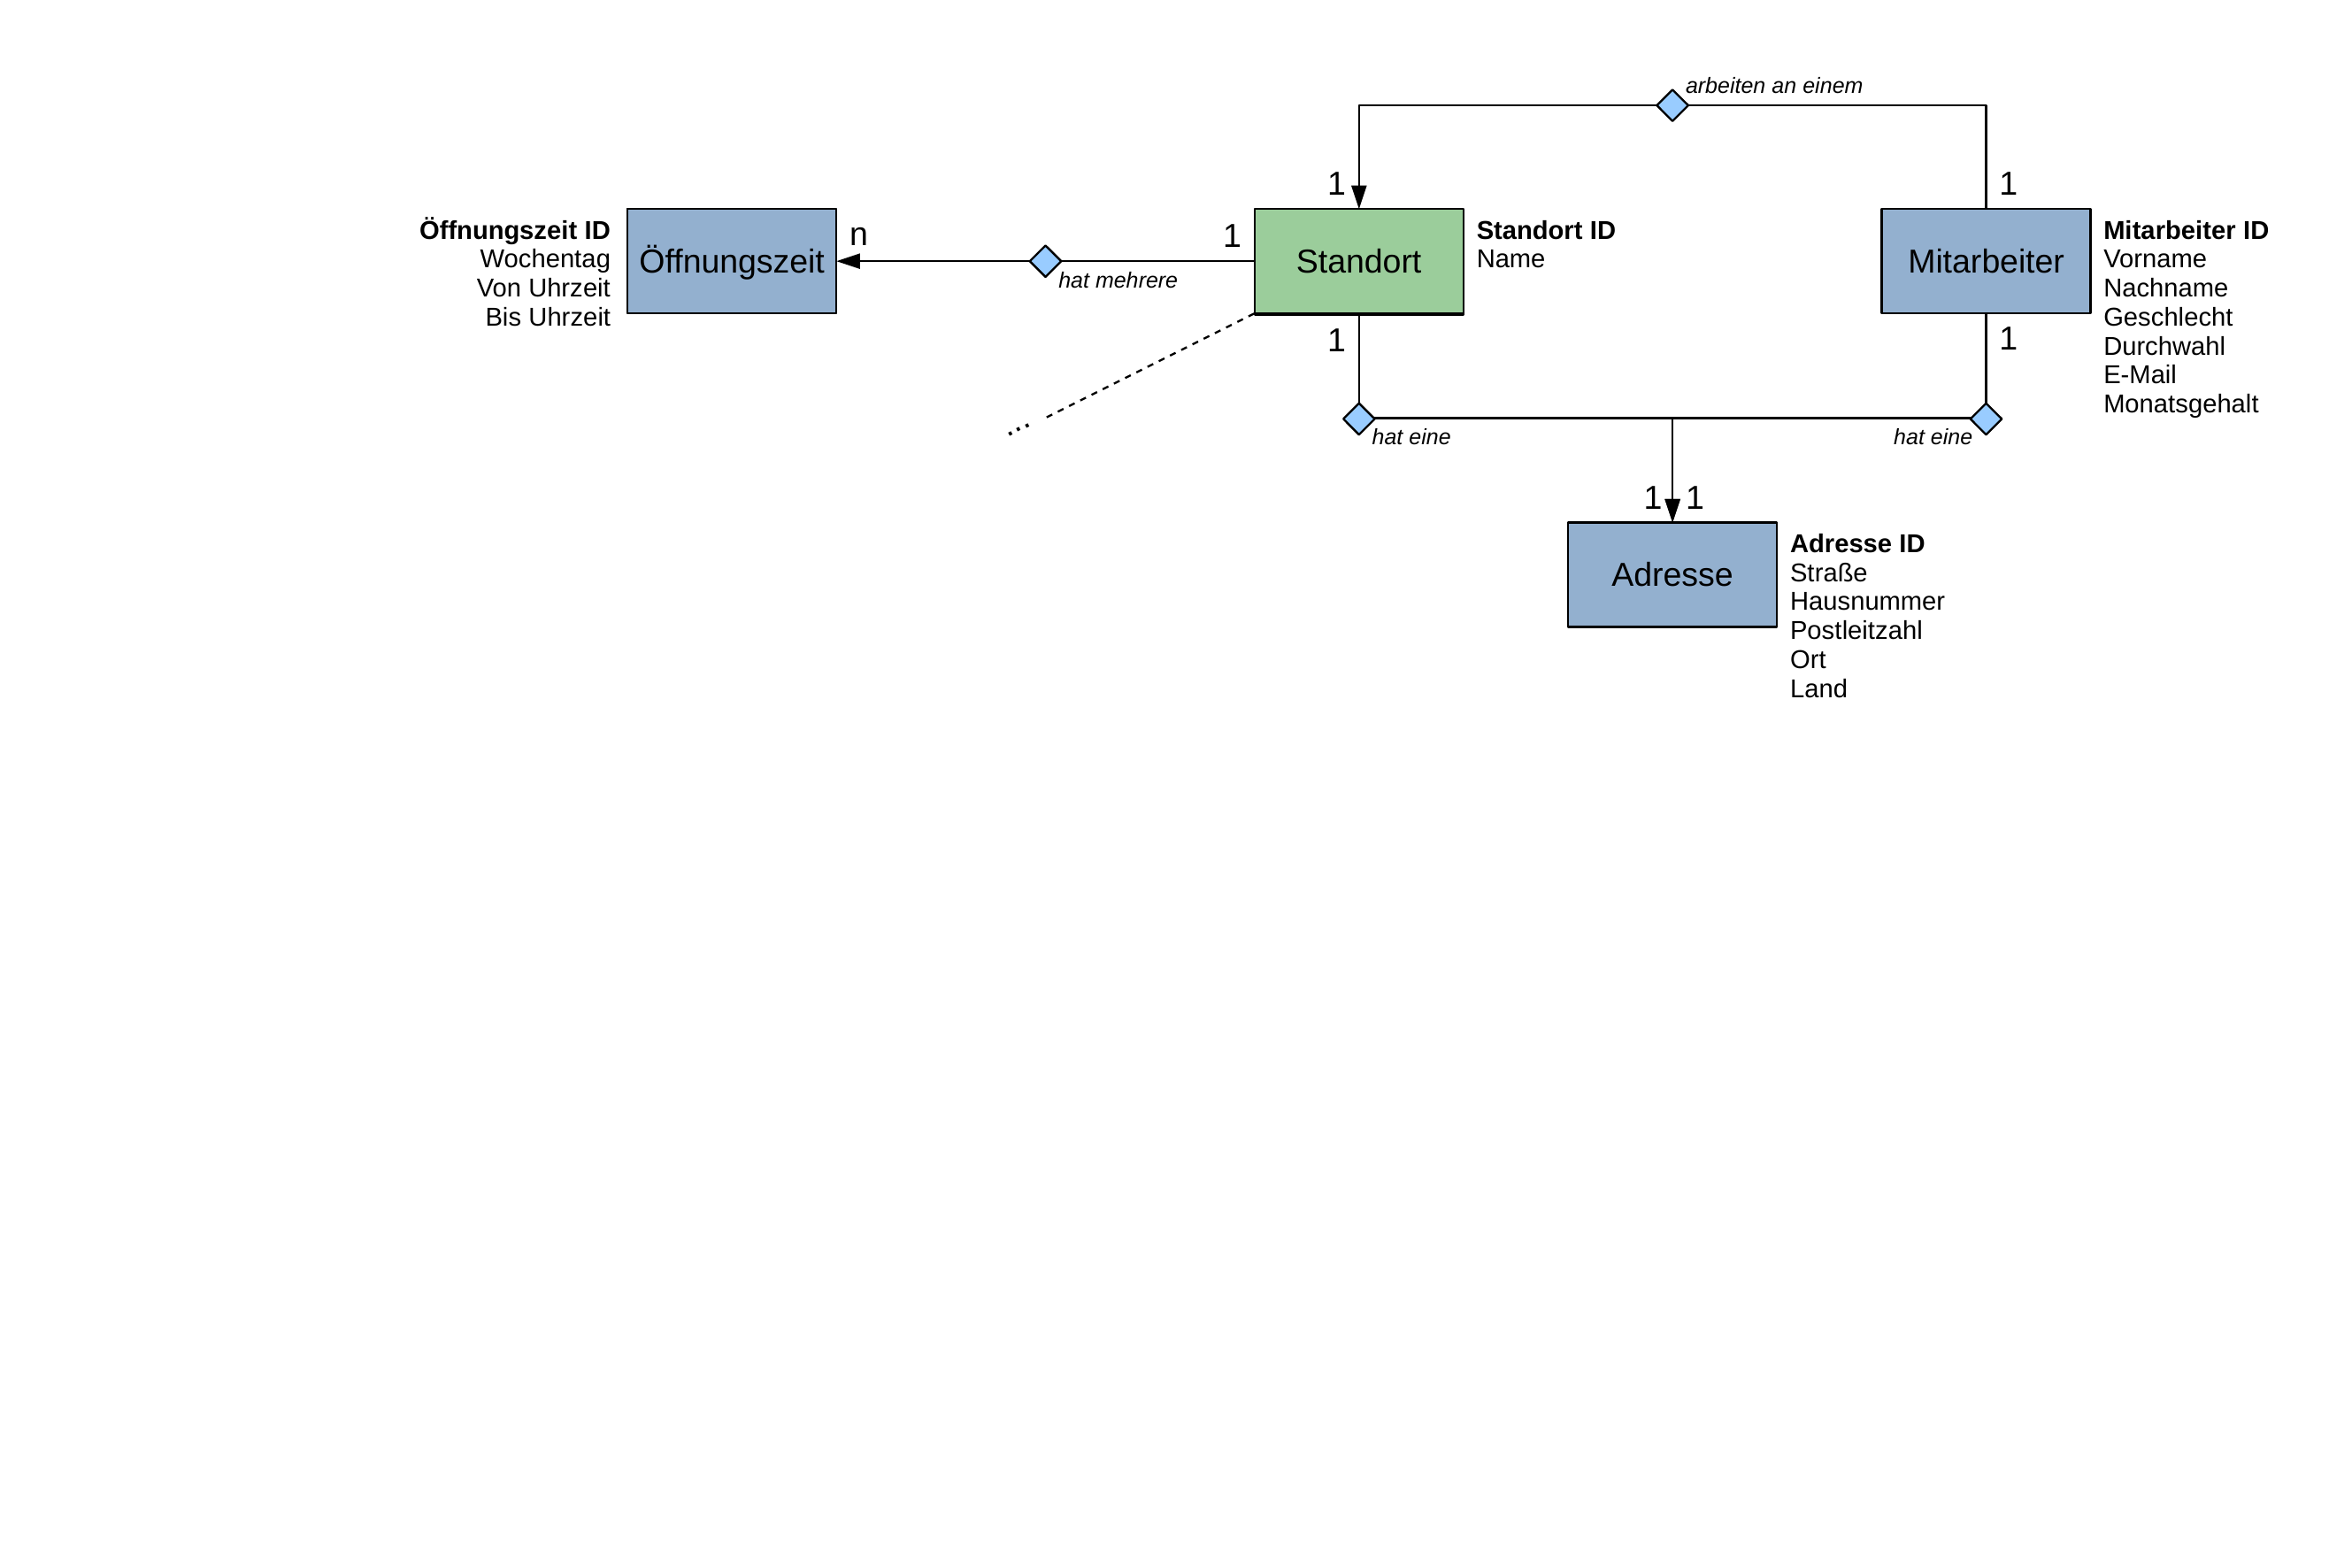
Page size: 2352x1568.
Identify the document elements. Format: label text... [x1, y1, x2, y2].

text_box Adresse ID Straße Hausnummer Postleitzahl Ort Land [1777, 522, 1959, 710]
text_box Standort ID Name [1464, 209, 1687, 281]
text_box 1 [1630, 472, 1672, 523]
text_box 1 [1210, 211, 1255, 262]
text_box Öffnungszeit ID Wochentag Von Uhrzeit Bis Uhrzeit [401, 209, 624, 339]
text_box 1 [1986, 313, 2031, 365]
text_box ... [982, 391, 1048, 450]
text_box [1656, 89, 1688, 121]
text_box 1 [1314, 315, 1359, 366]
text_box [1972, 403, 2002, 434]
text_box Mitarbeiter ID Vorname Nachname Geschlecht Durchwahl E-Mail Monatsgehalt [2090, 209, 2283, 426]
text_box 1 [1314, 158, 1359, 210]
text_box Mitarbeiter [1881, 209, 2090, 314]
text_box [1029, 245, 1062, 277]
text_box [1343, 403, 1374, 434]
text_box hat mehrere [1045, 261, 1192, 299]
text_box arbeiten an einem [1672, 66, 1877, 104]
text_box Adresse [1568, 522, 1777, 627]
text_box Standort [1254, 209, 1464, 314]
text_box hat eine [1880, 418, 1987, 457]
text_box 1 [1672, 472, 1718, 523]
text_box n [836, 209, 881, 259]
text_box hat eine [1358, 418, 1465, 457]
text_box 1 [1986, 158, 2031, 210]
text_box Öffnungszeit [627, 209, 837, 314]
